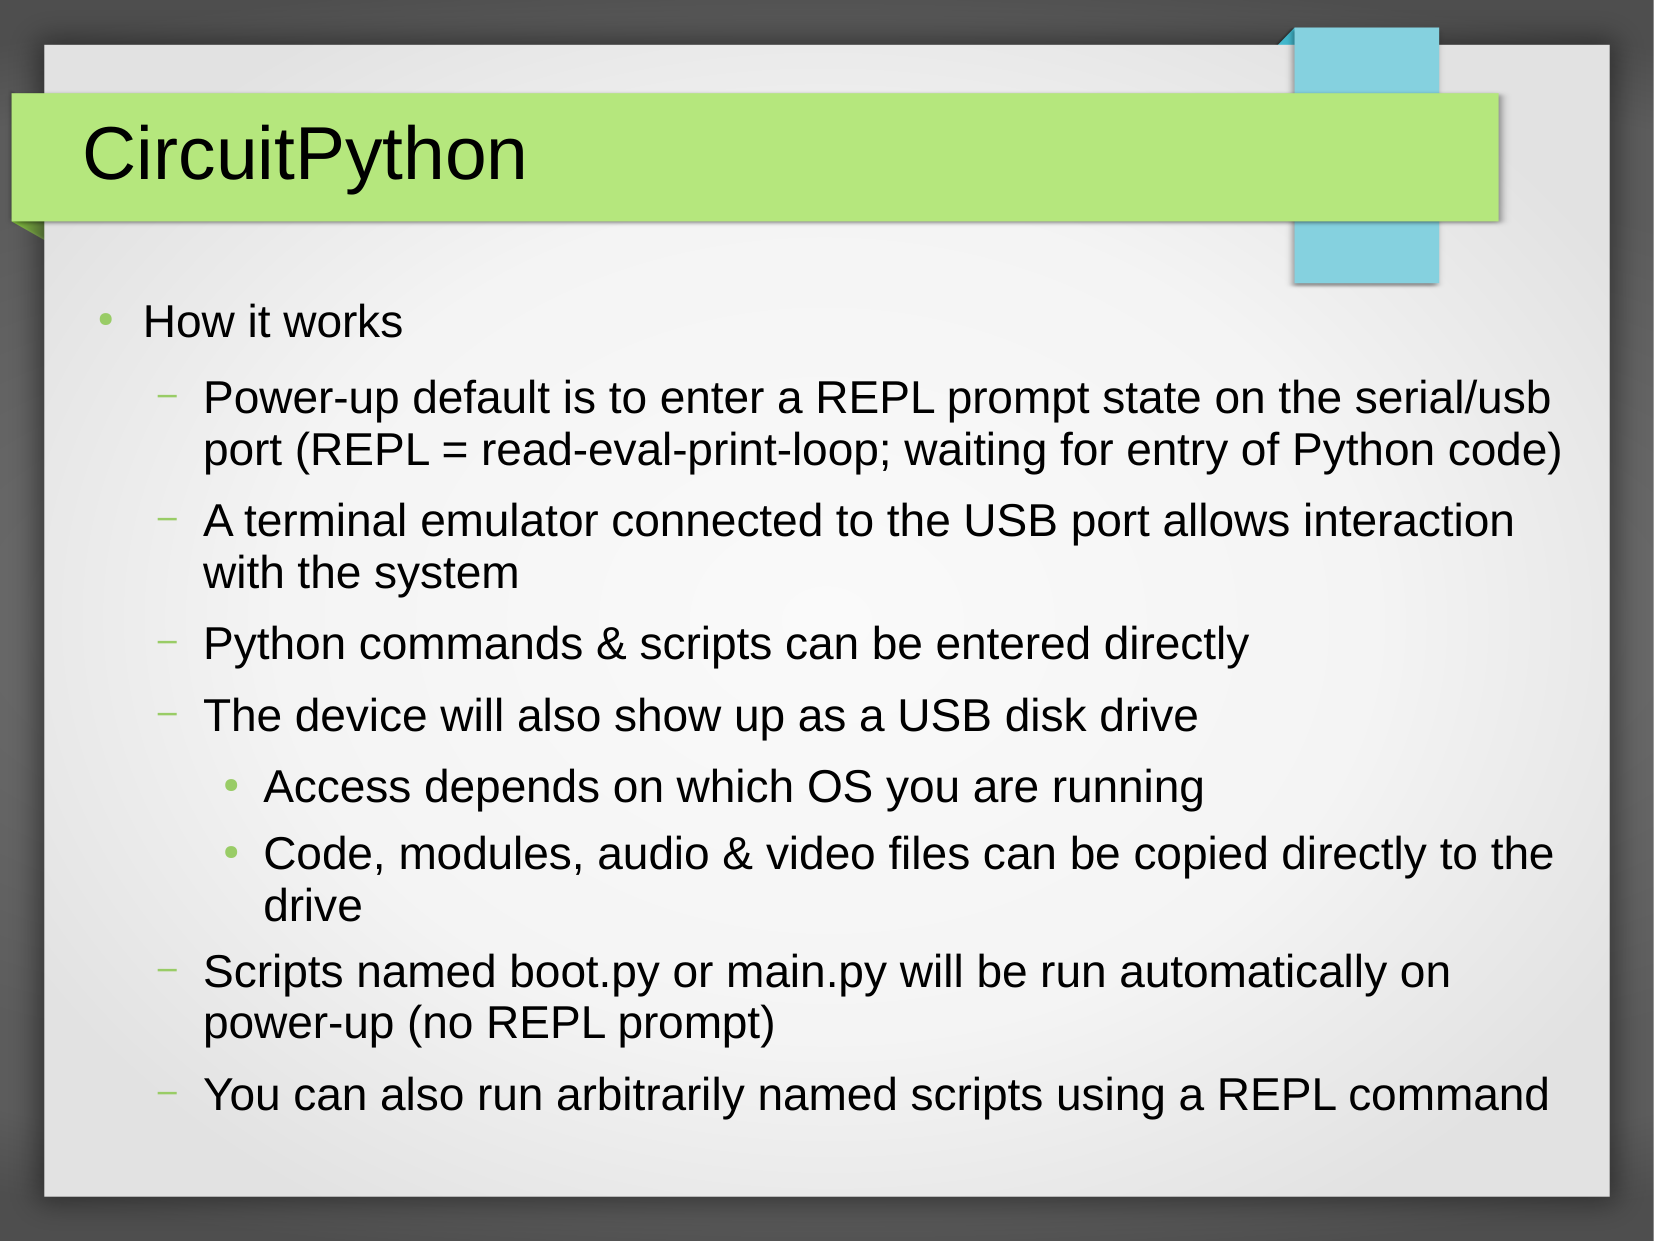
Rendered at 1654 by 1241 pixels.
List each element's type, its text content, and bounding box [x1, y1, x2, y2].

list How it works Power-up default is to enter a REPL prompt state on the serial/usb port (REPL = read-eval-print-loop; waiting for entry of Python code) A terminal emulator connected to the USB port allows interaction with the system Python commands & scripts can be entered directly The device will also show up as a USB disk drive Access depends on which OS you are running Code, modules, audio & video files can be copied directly to the drive Scripts named boot.py or main.py will be run automatically on power-up (no REPL prompt) You can also run arbitrarily named scripts using a REPL command [82, 295, 1571, 1141]
title CircuitPython [82, 94, 1264, 213]
picture [0, 0, 1654, 1241]
